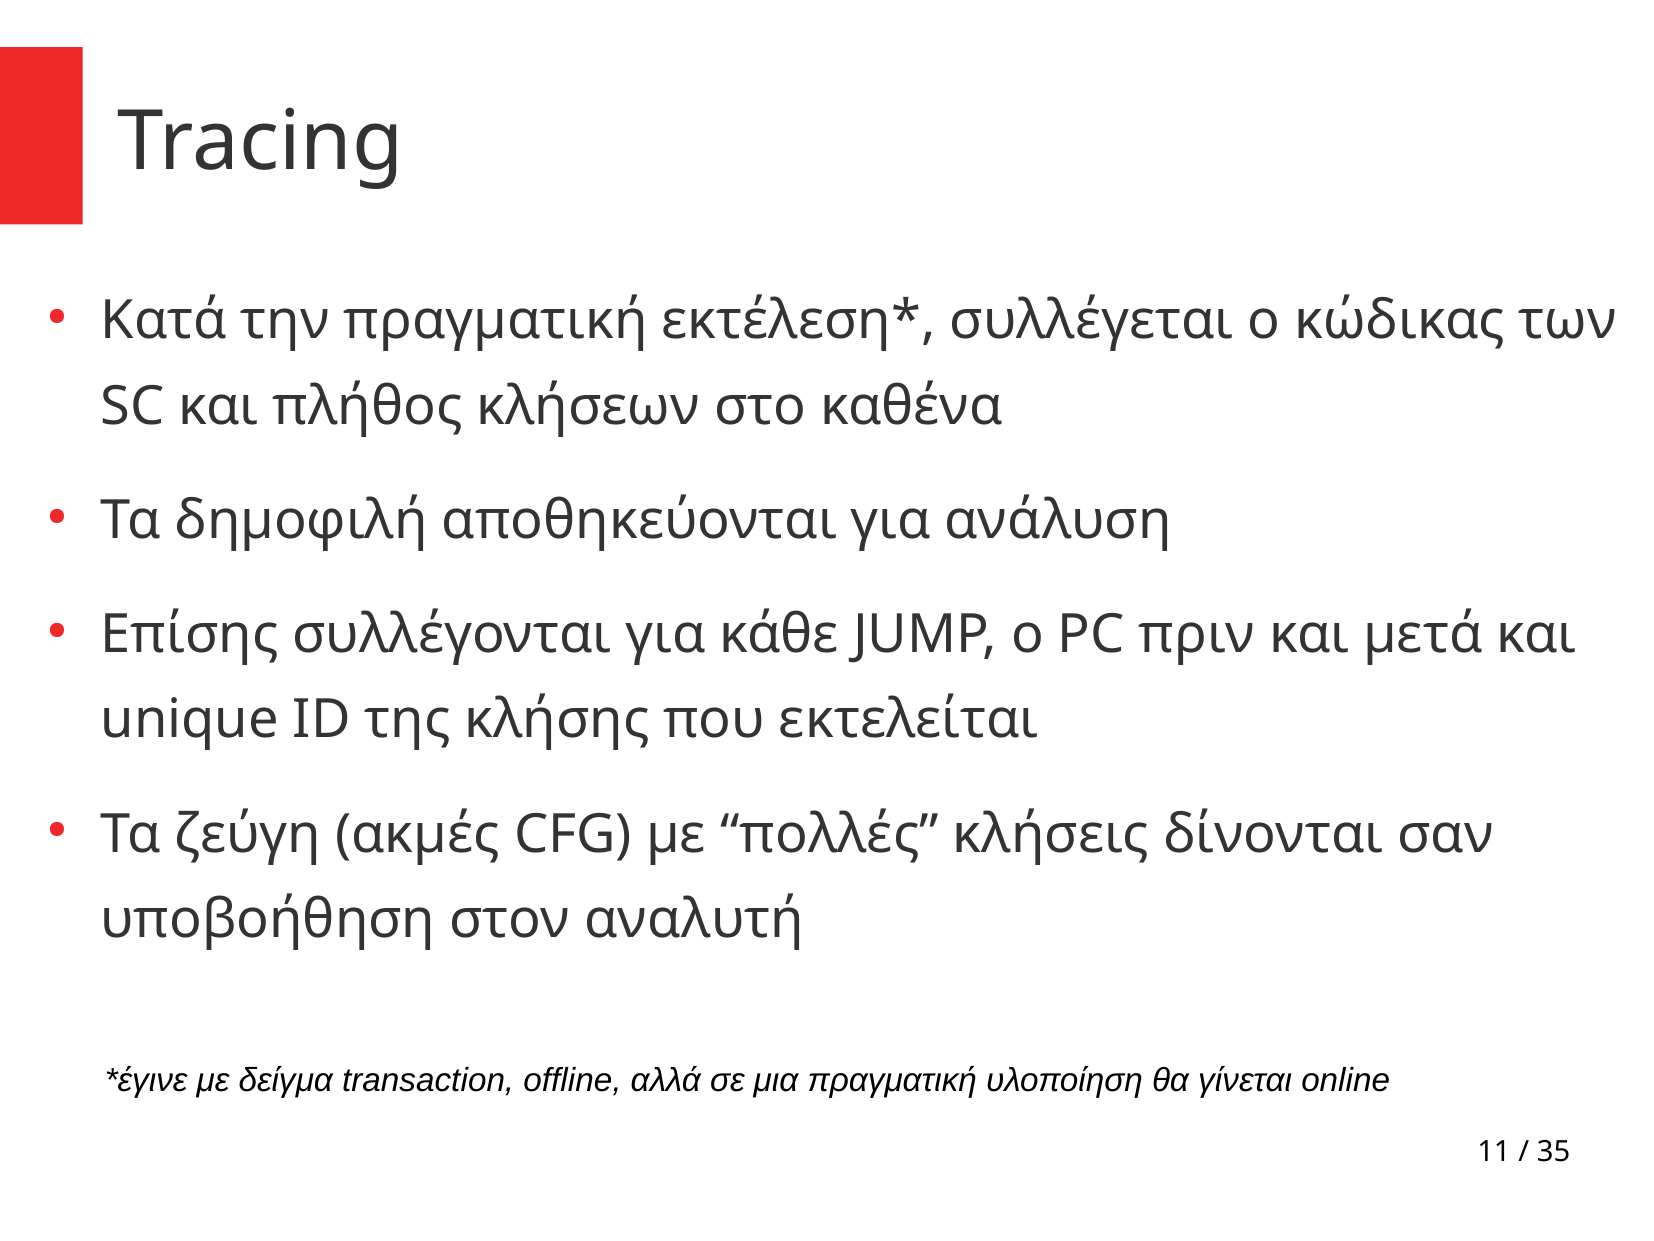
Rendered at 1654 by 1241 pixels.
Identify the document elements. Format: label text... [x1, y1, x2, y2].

title Tracing [117, 33, 1571, 241]
text_box *έγινε με δείγμα transaction, offline, αλλά σε μια πραγματική υλοποίηση θα γίνεται online [90, 1019, 1608, 1140]
list Κατά την πραγματική εκτέλεση*, συλλέγεται ο κώδικας των SC και πλήθος κλήσεων στο καθένα Τα δημοφιλή αποθηκεύονται για ανάλυση Επίσης συλλέγονται για κάθε JUMP, ο PC πριν και μετά και unique ID της κλήσης που εκτελείται Τα ζεύγη (ακμές CFG) με “πολλές” κλήσεις δίνονται σαν υποβοήθηση στον αναλυτή [29, 270, 1620, 856]
